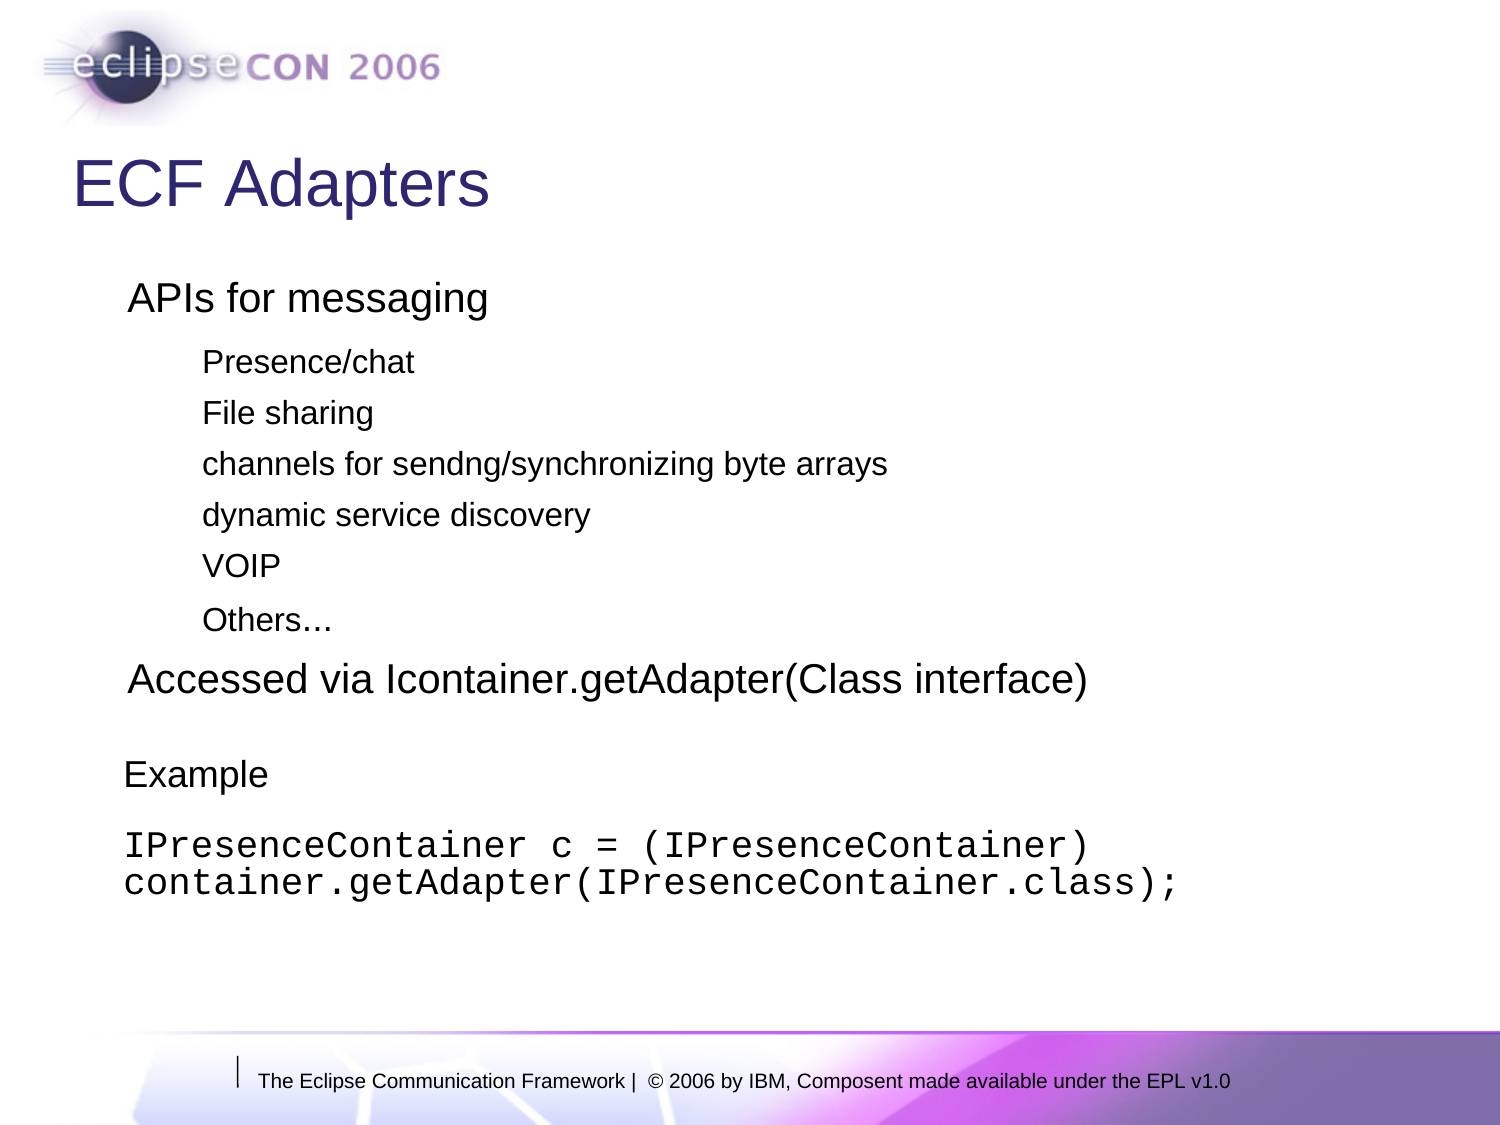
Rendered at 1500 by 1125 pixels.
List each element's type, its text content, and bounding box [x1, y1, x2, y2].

text_box IPresenceContainer c = (IPresenceContainer) container.getAdapter(IPresenceContainer.class); [108, 820, 1376, 970]
picture [0, 1031, 1500, 1125]
picture [31, 10, 1040, 126]
title ECF Adapters [72, 150, 1425, 226]
text_box Example [108, 750, 313, 808]
list APIs for messaging Presence/chat File sharing channels for sendng/synchronizing byte arrays dynamic service discovery VOIP Others... Accessed via Icontainer.getAdapter(Class interface) [125, 278, 1396, 707]
